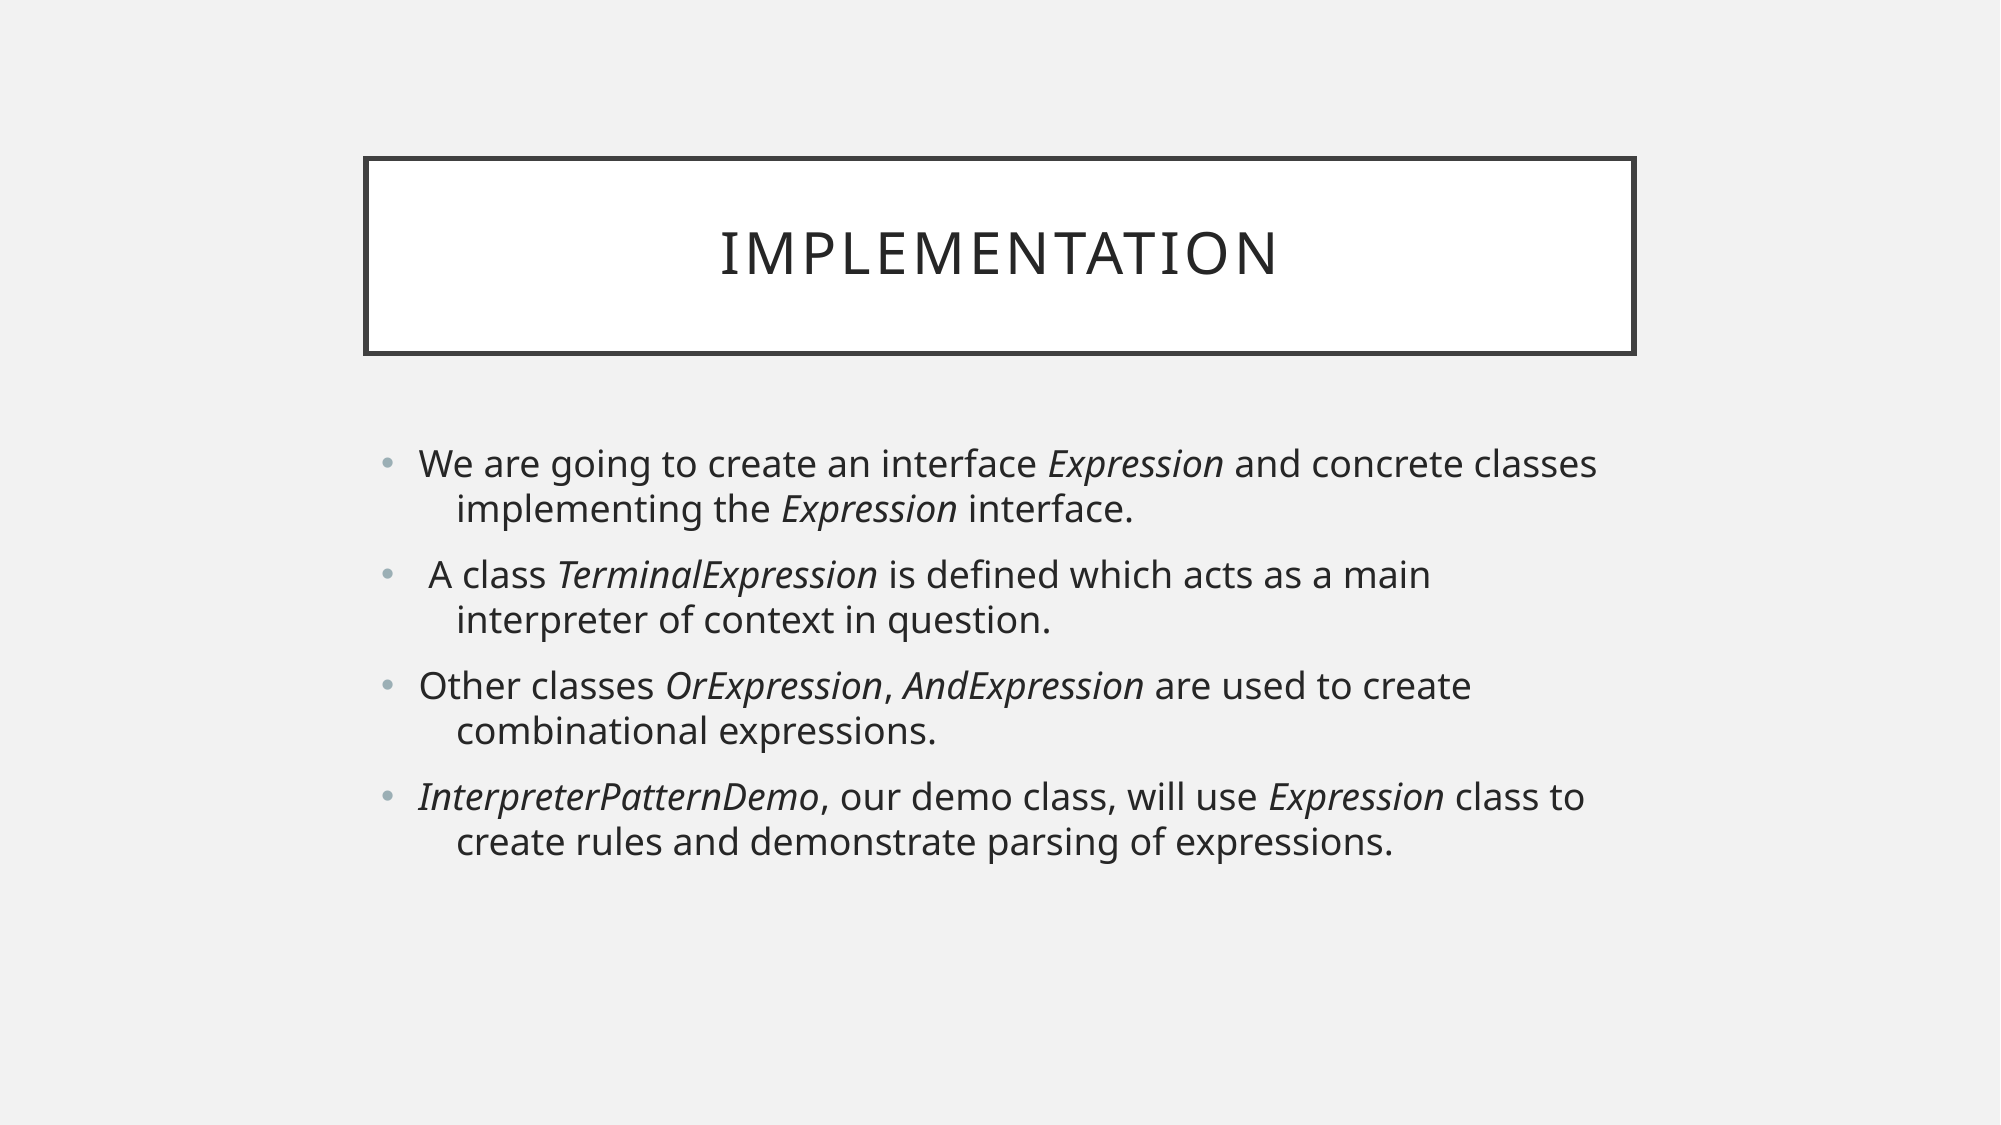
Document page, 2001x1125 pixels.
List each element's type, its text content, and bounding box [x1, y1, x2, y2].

title Implementation [366, 158, 1634, 354]
list We are going to create an interface Expression and concrete classes implementing the Expression interface. A class TerminalExpression is defined which acts as a main interpreter of context in question. Other classes OrExpression, AndExpression are used to create combinational expressions. InterpreterPatternDemo, our demo class, will use Expression class to create rules and demonstrate parsing of expressions. [366, 432, 1634, 942]
